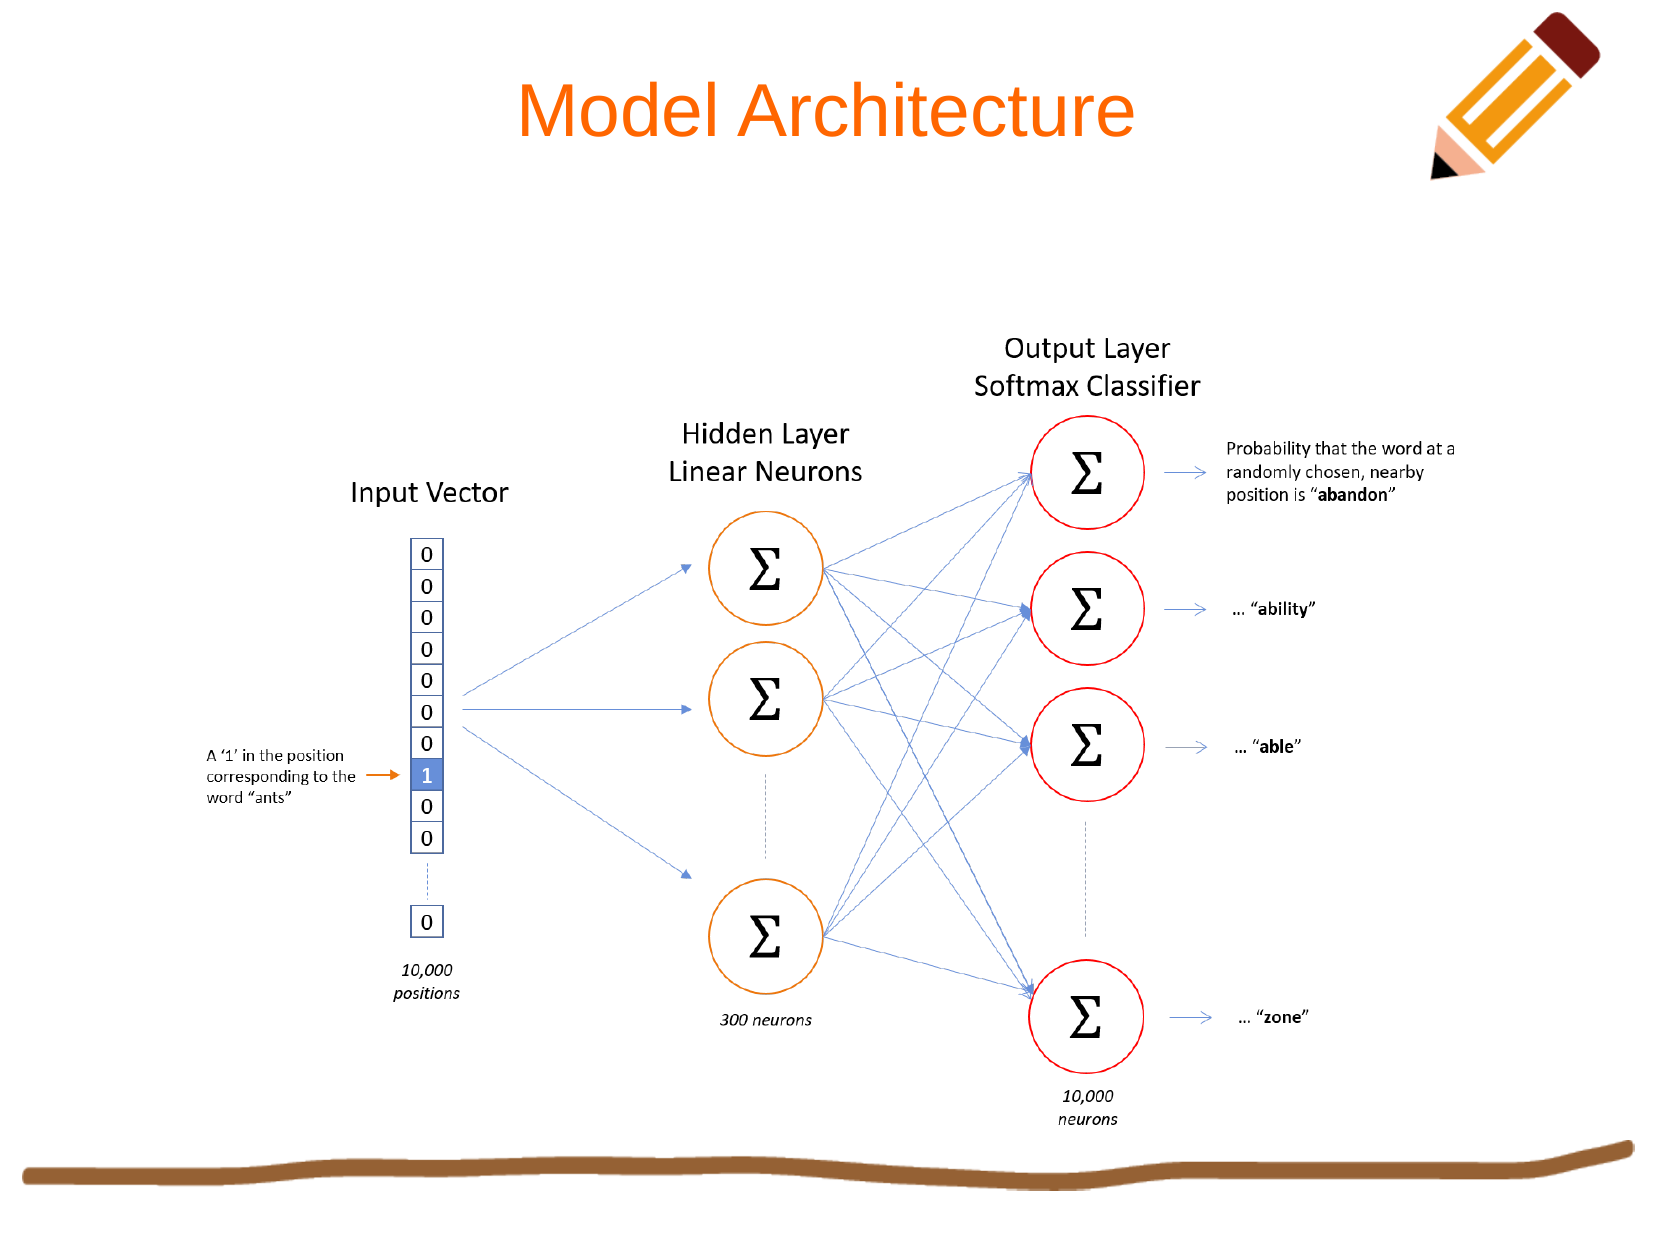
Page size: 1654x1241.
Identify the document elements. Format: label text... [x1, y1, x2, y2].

title Model Architecture [82, 49, 1571, 172]
picture [1430, 12, 1601, 181]
picture [22, 318, 1635, 1191]
